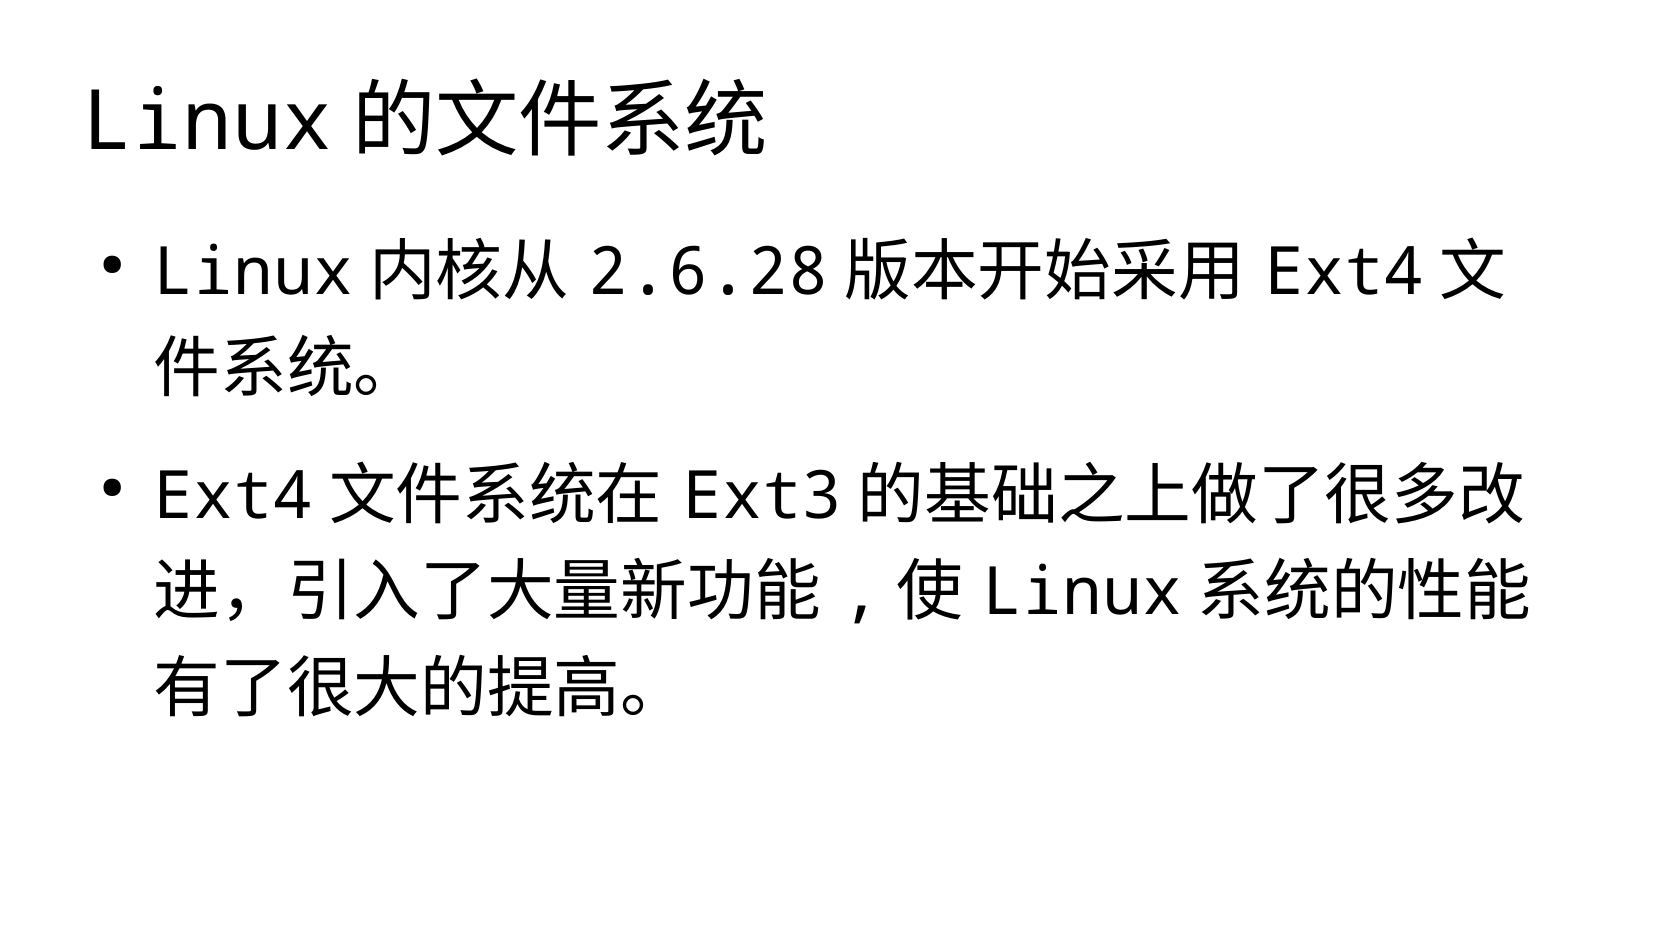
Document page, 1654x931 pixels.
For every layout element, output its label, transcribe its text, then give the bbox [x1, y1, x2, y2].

list Linux内核从2.6.28版本开始采用Ext4文件系统。 Ext4文件系统在Ext3的基础之上做了很多改进，引入了大量新功能,使Linux系统的性能有了很大的提高。 [82, 217, 1571, 839]
title Linux的文件系统 [82, 37, 1571, 189]
